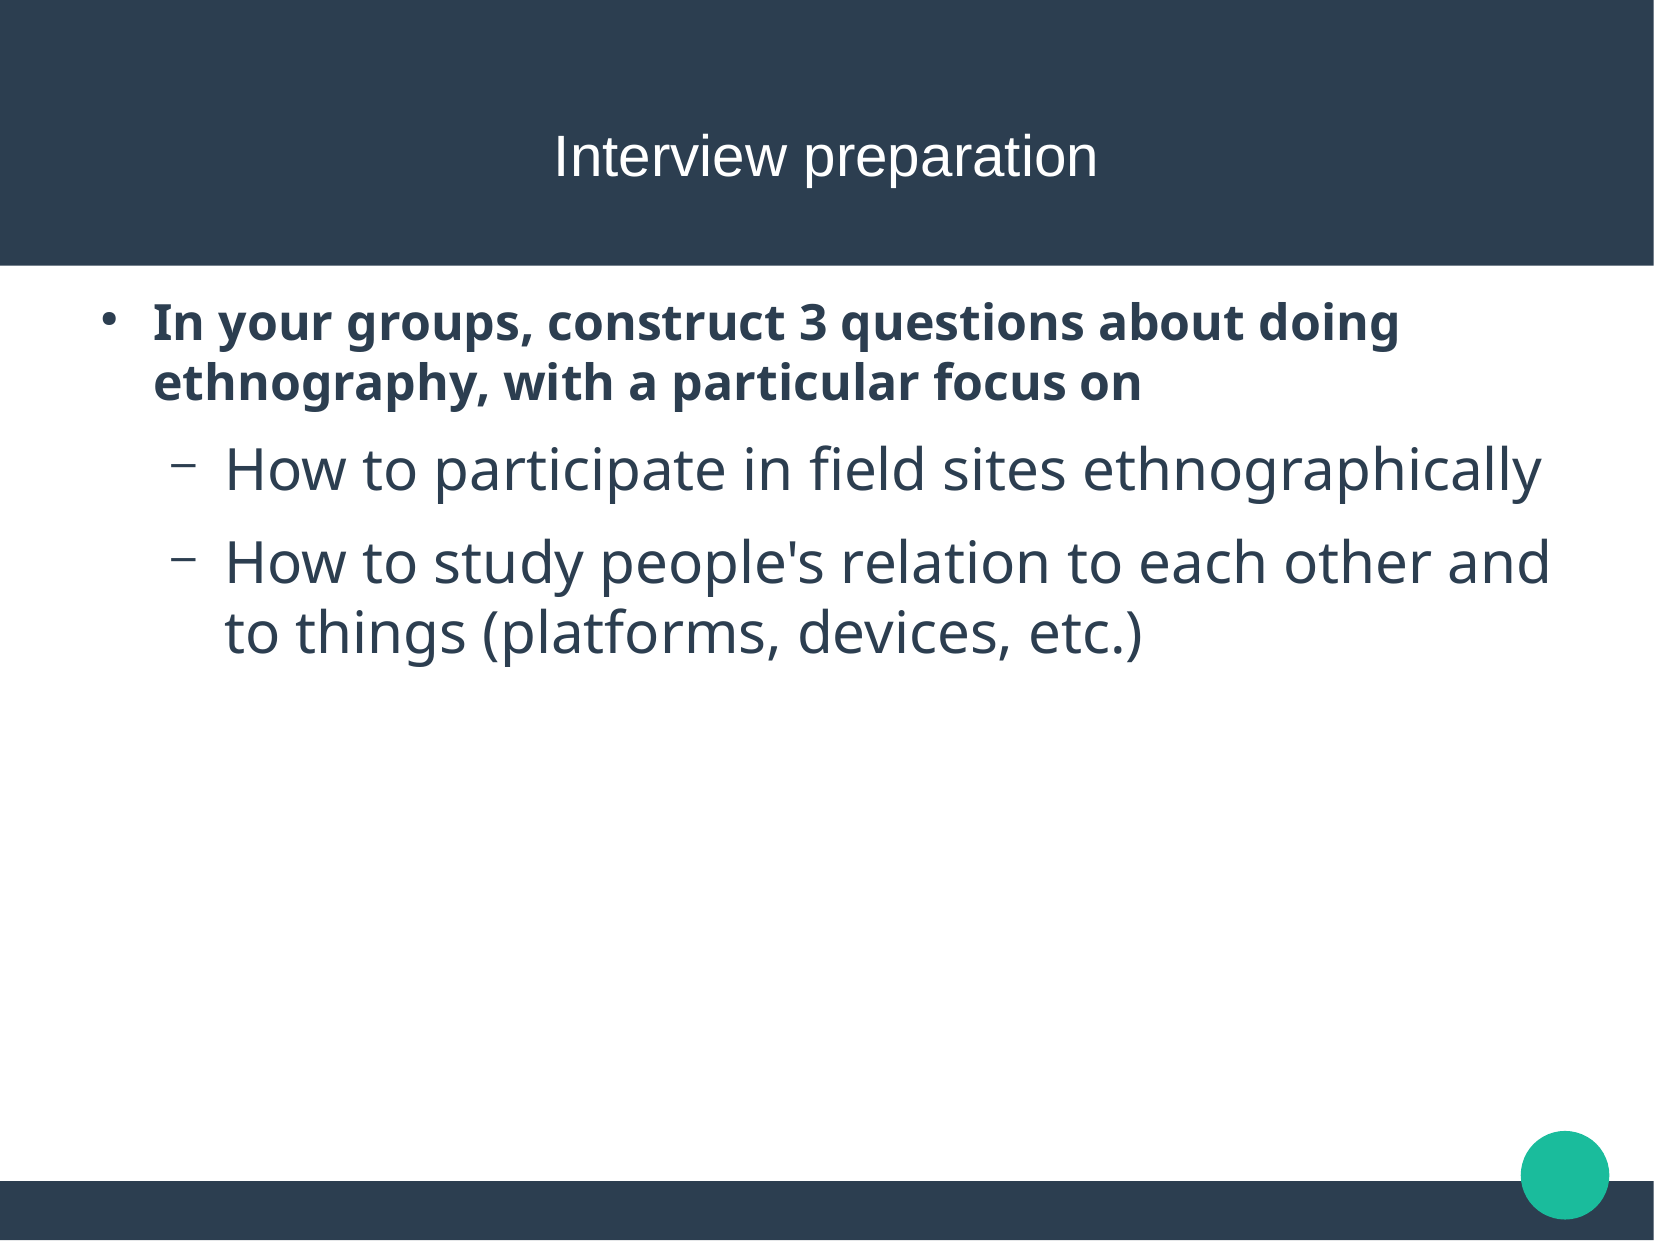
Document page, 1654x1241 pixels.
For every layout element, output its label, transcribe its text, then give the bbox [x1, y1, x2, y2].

list In your groups, construct 3 questions about doing ethnography, with a particular focus on How to participate in field sites ethnographically How to study people's relation to each other and to things (platforms, devices, etc.) [82, 290, 1571, 1010]
title Interview preparation [82, 49, 1571, 257]
